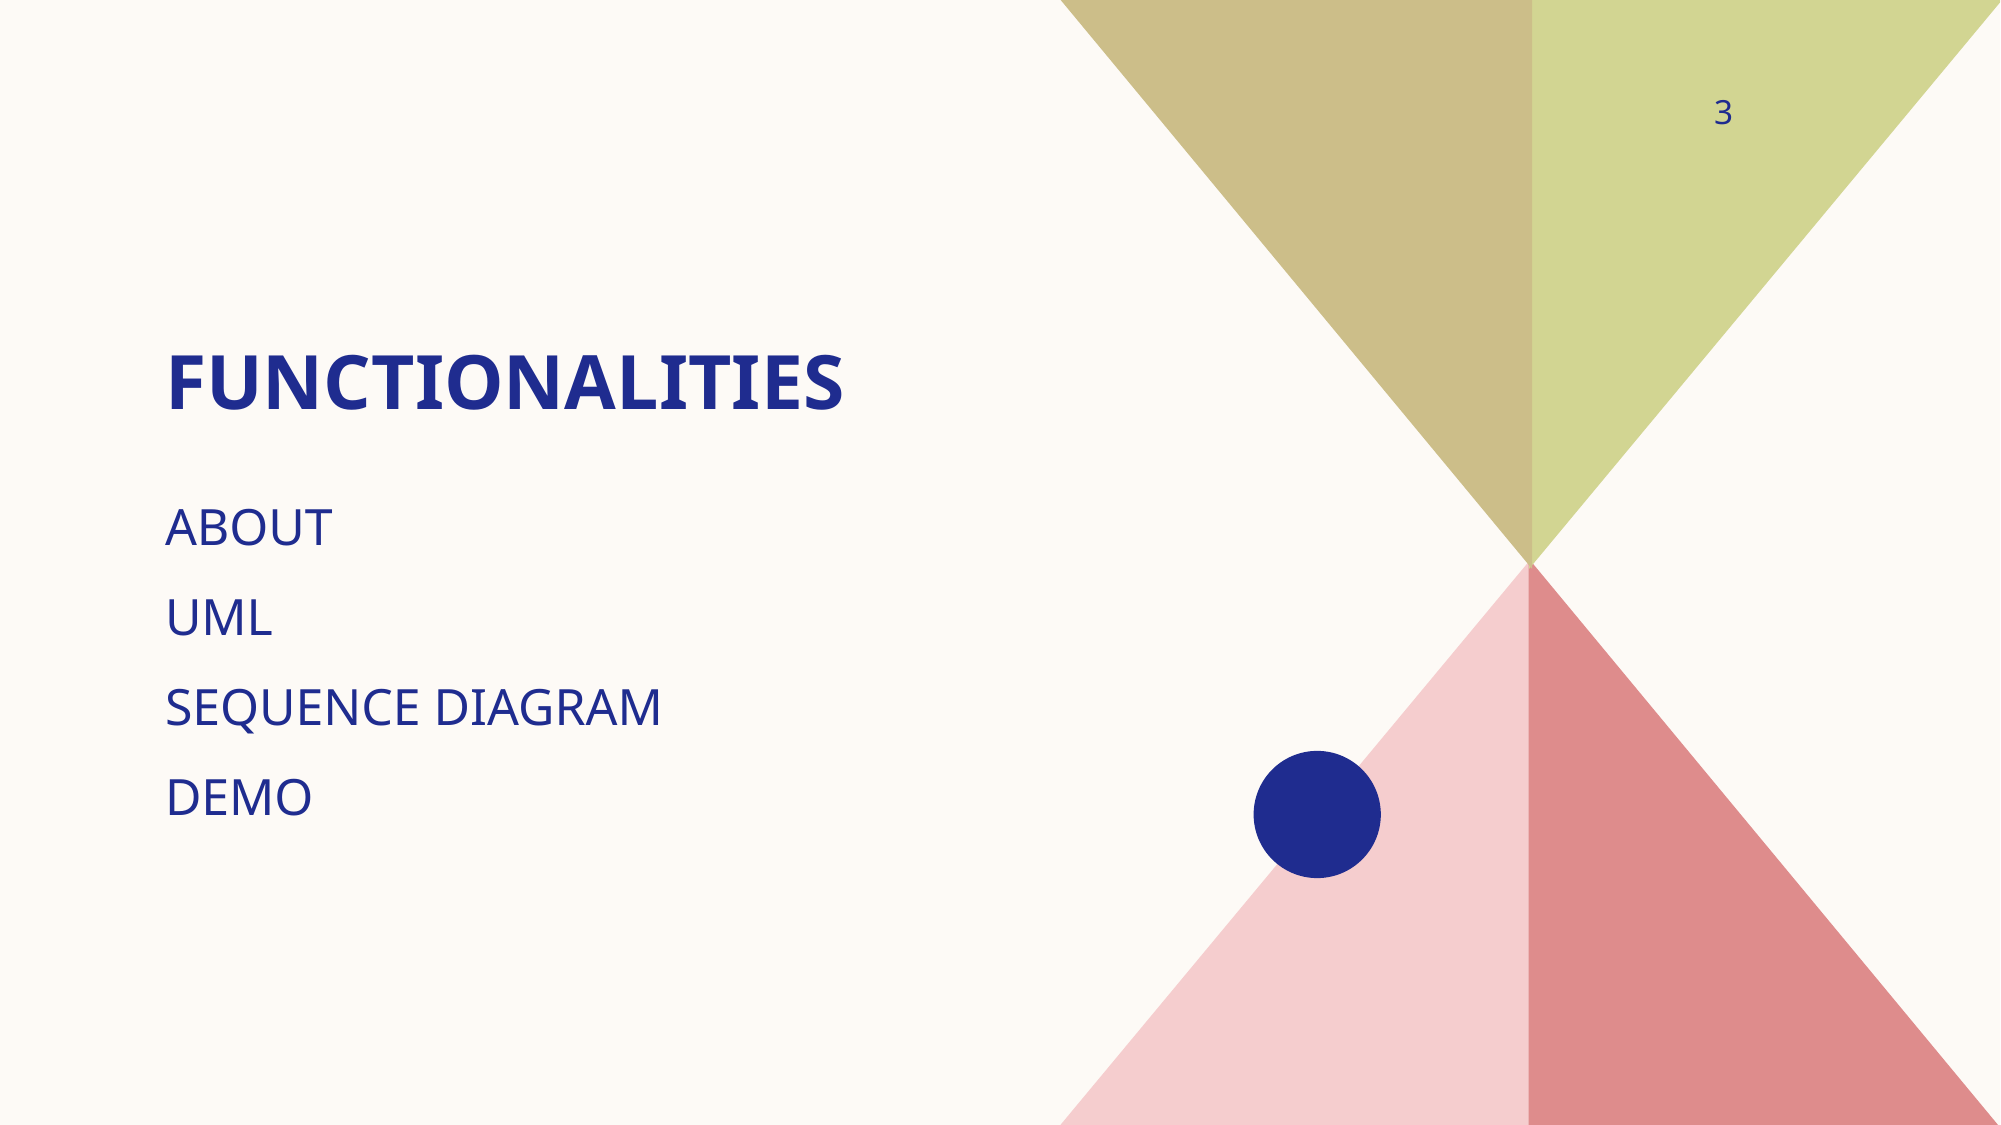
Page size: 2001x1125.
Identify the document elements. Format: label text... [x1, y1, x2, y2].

text_box 2 [1699, 75, 1875, 153]
list ABOUT UML SEQUENCE DIAGRAM DEMO [150, 464, 1231, 992]
title Functionalities [150, 173, 1231, 425]
